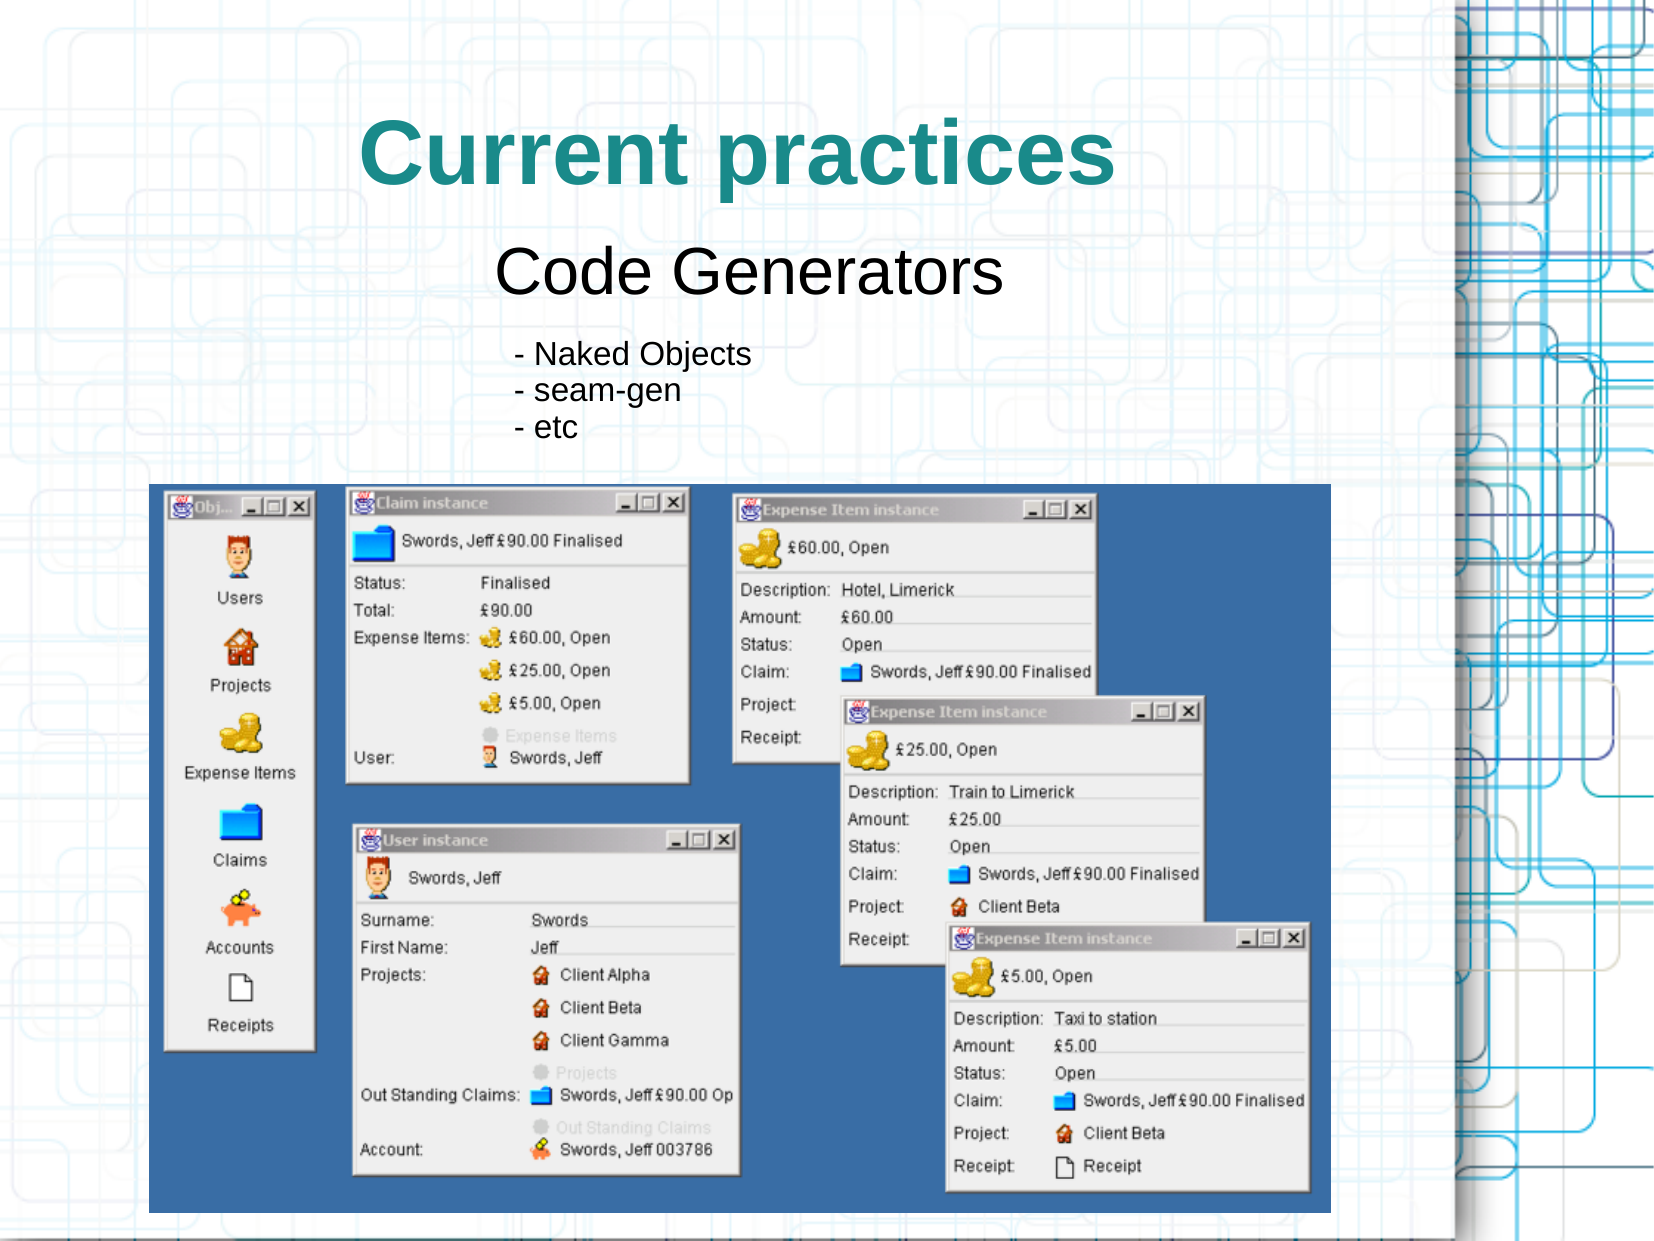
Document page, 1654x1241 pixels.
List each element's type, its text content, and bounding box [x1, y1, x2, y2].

picture [0, 0, 1654, 1241]
subtitle Code Generators [82, 159, 1418, 384]
text_box - Naked Objects - seam-gen - etc [513, 327, 1134, 454]
text_box [59, 428, 1424, 1079]
title Current practices [59, 56, 1418, 250]
